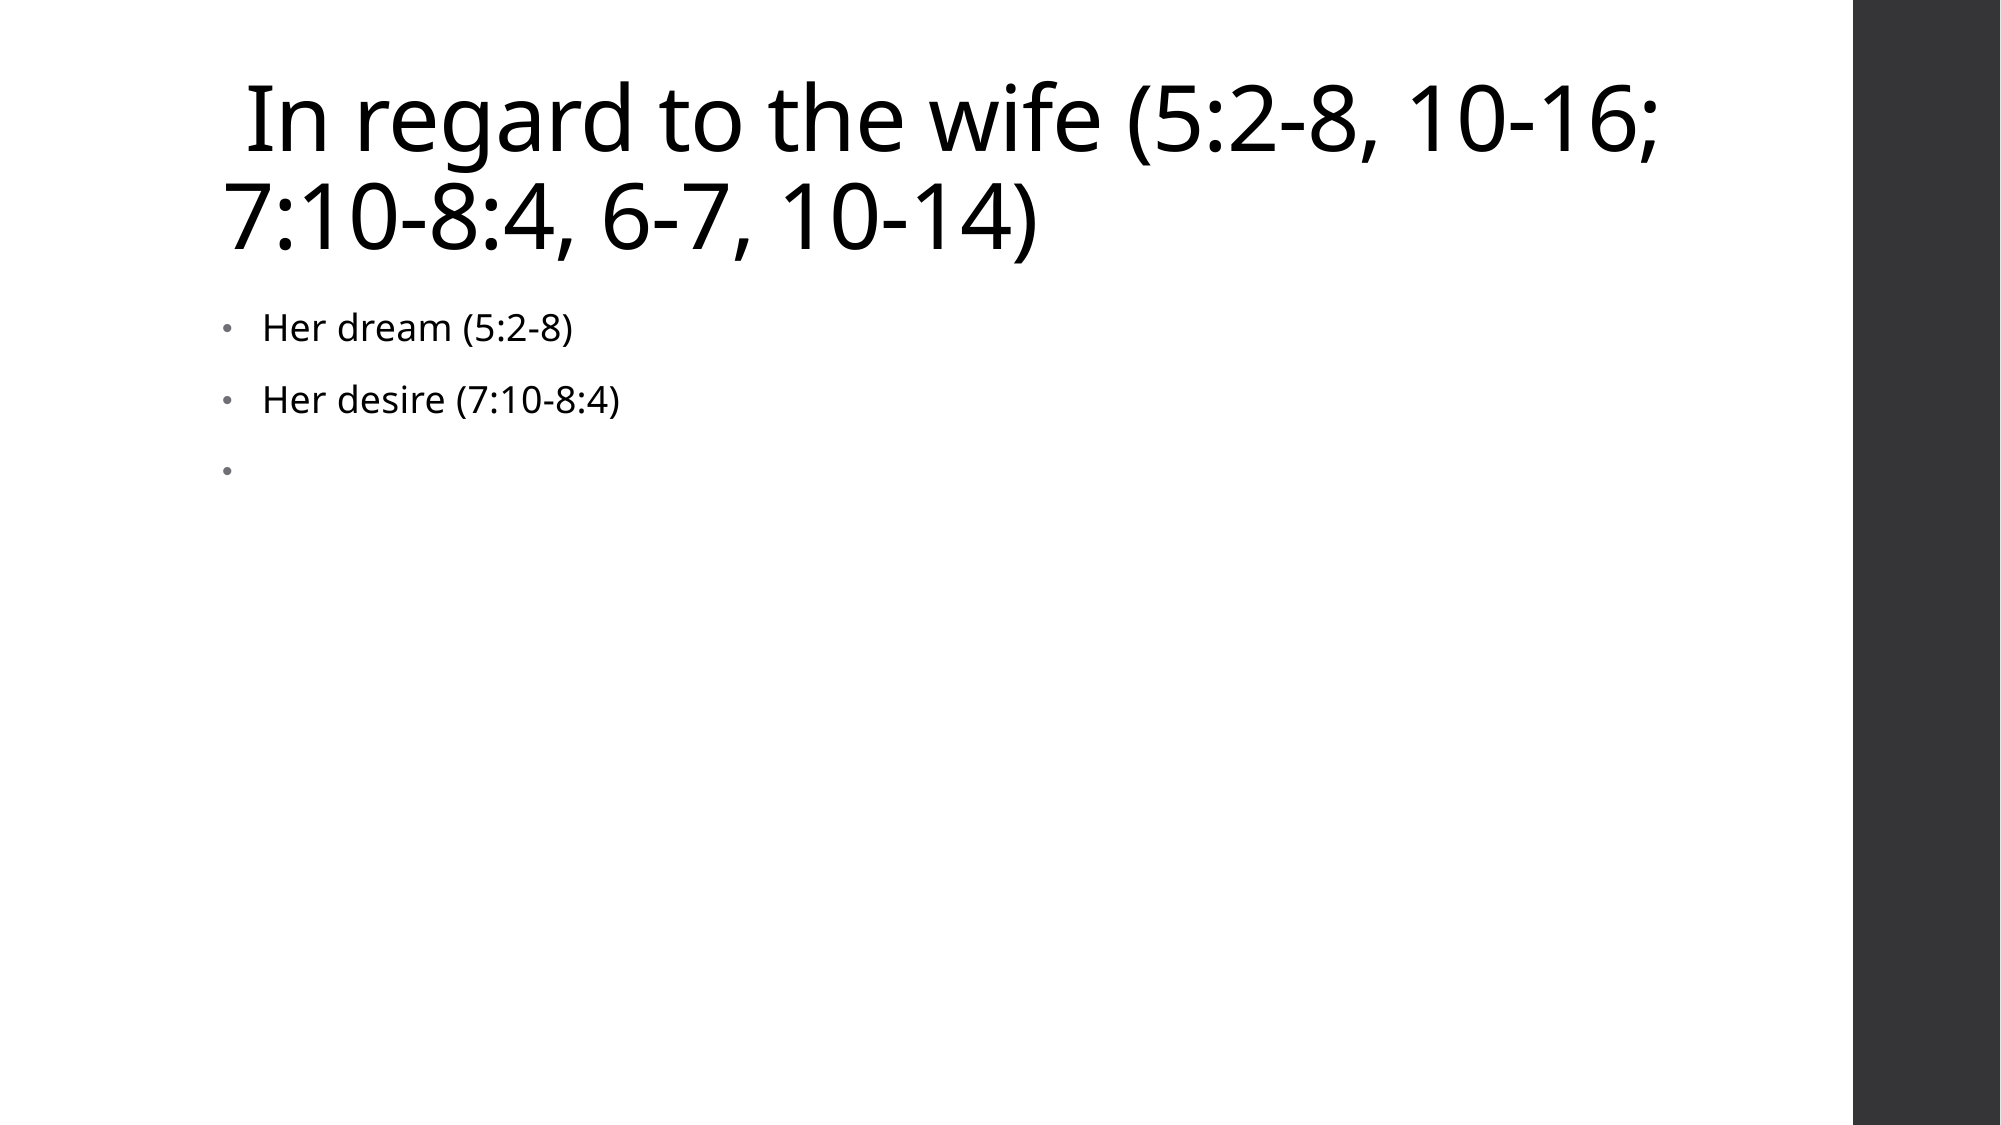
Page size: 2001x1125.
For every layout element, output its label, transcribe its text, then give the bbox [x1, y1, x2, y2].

list Her dream (5:2-8) Her desire (7:10-8:4) [206, 299, 1617, 1014]
title In regard to the wife (5:2-8, 10-16; 7:10-8:4, 6-7, 10-14) [206, 60, 1797, 278]
